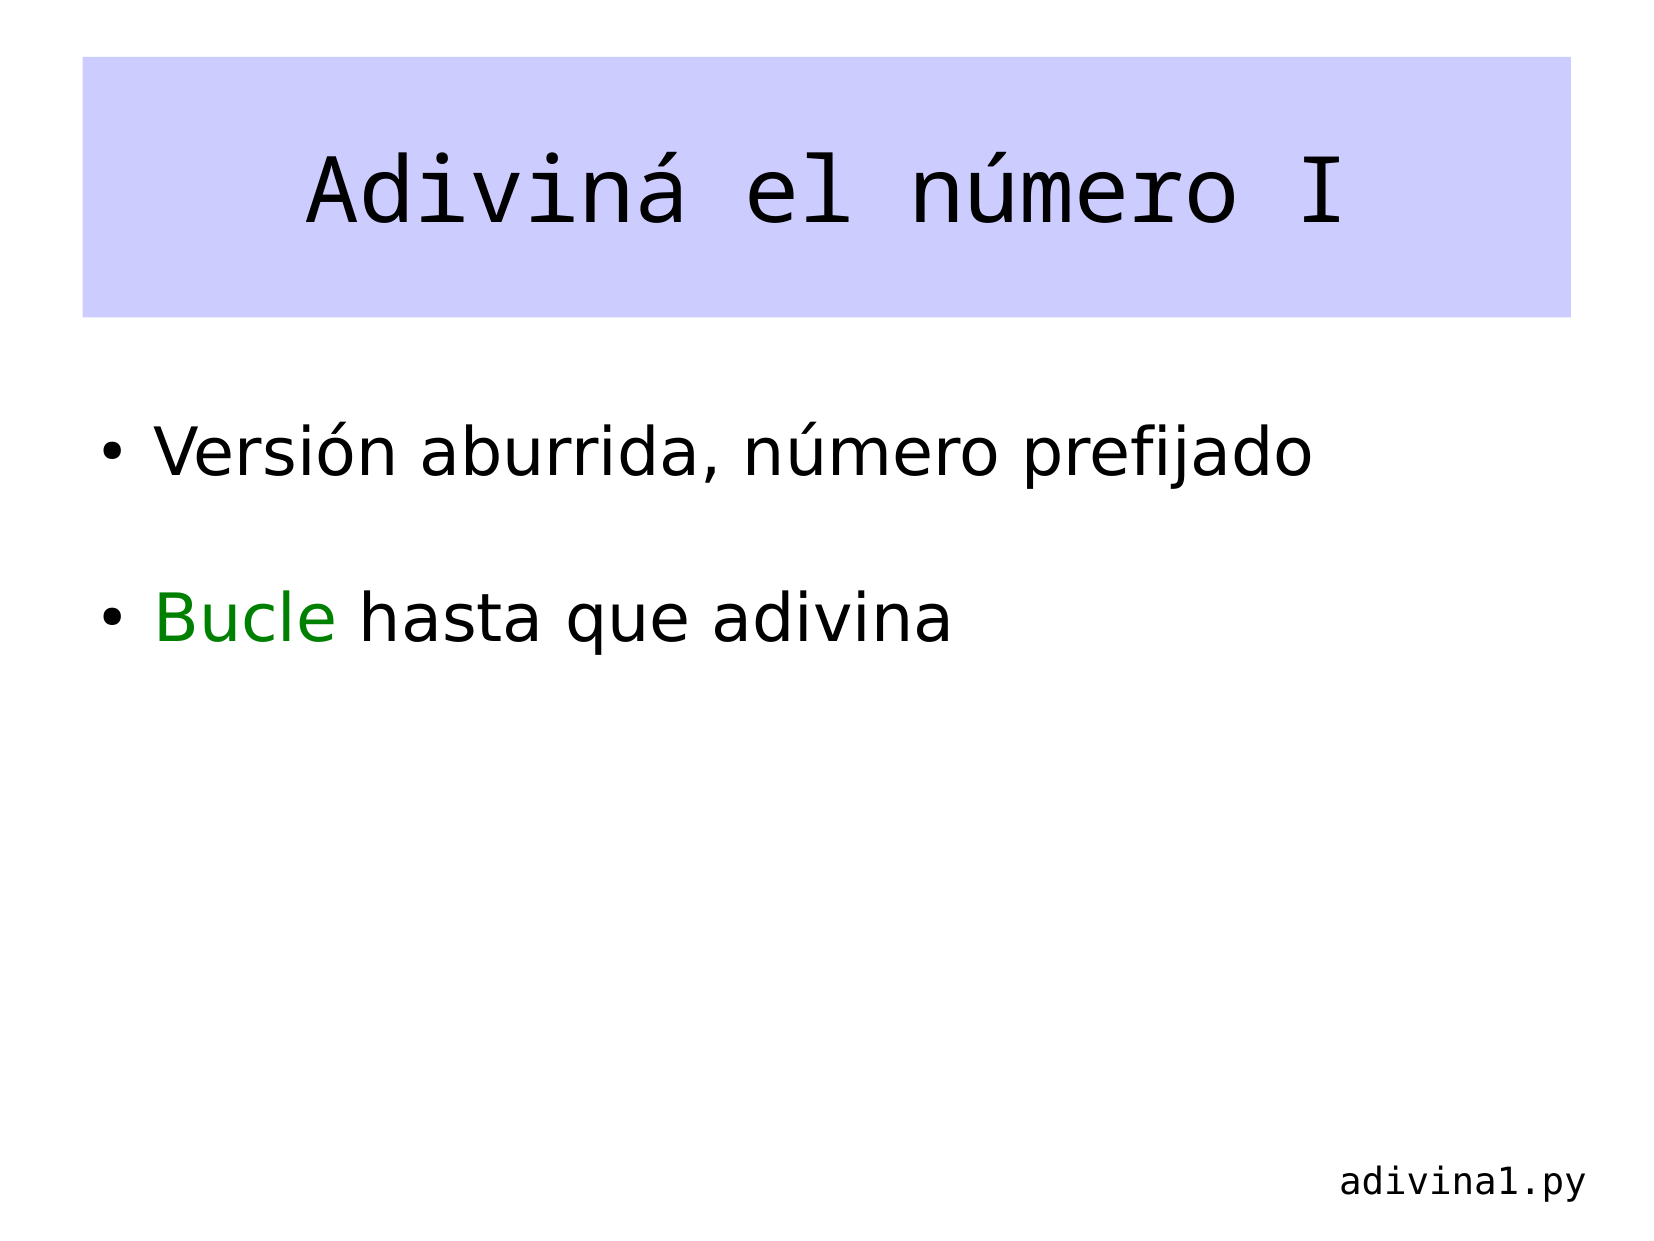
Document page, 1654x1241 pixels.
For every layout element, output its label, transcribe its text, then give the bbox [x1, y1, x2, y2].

list Versión aburrida, número prefijado Bucle hasta que adivina [82, 413, 1571, 1232]
title Adiviná el número I [82, 56, 1571, 318]
text_box adivina1.py [1324, 1152, 1603, 1211]
